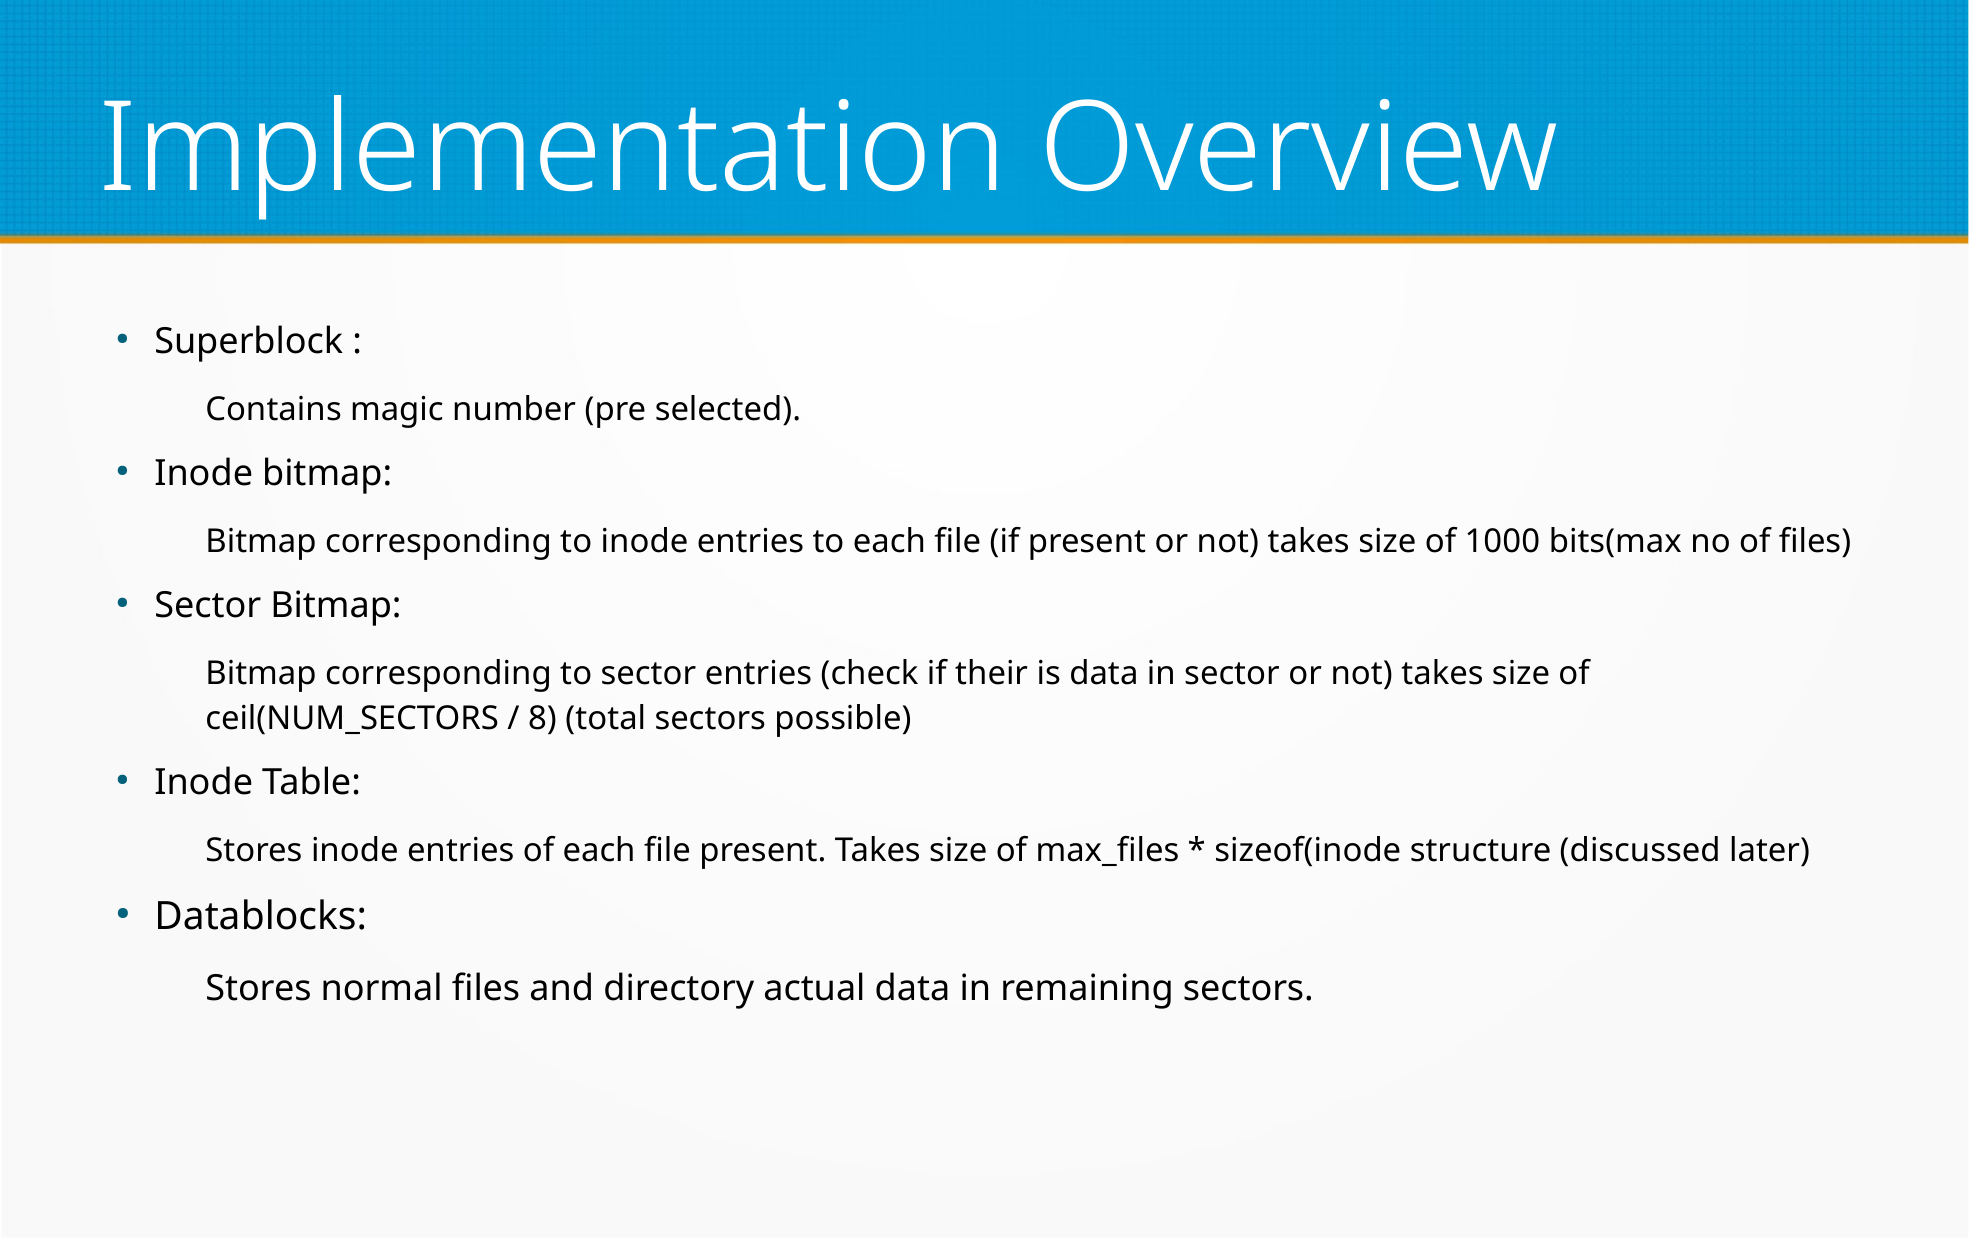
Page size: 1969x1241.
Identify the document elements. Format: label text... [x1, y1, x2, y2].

list Superblock : Contains magic number (pre selected). Inode bitmap: Bitmap corresponding to inode entries to each file (if present or not) takes size of 1000 bits(max no of files) Sector Bitmap: Bitmap corresponding to sector entries (check if their is data in sector or not) takes size of ceil(NUM_SECTORS / 8) (total sectors possible) Inode Table: Stores inode entries of each file present. Takes size of max_files * sizeof(inode structure (discussed later) Datablocks: Stores normal files and directory actual data in remaining sectors. [103, 315, 1866, 1081]
title Implementation Overview [98, 19, 1870, 227]
picture [0, 233, 1969, 1241]
